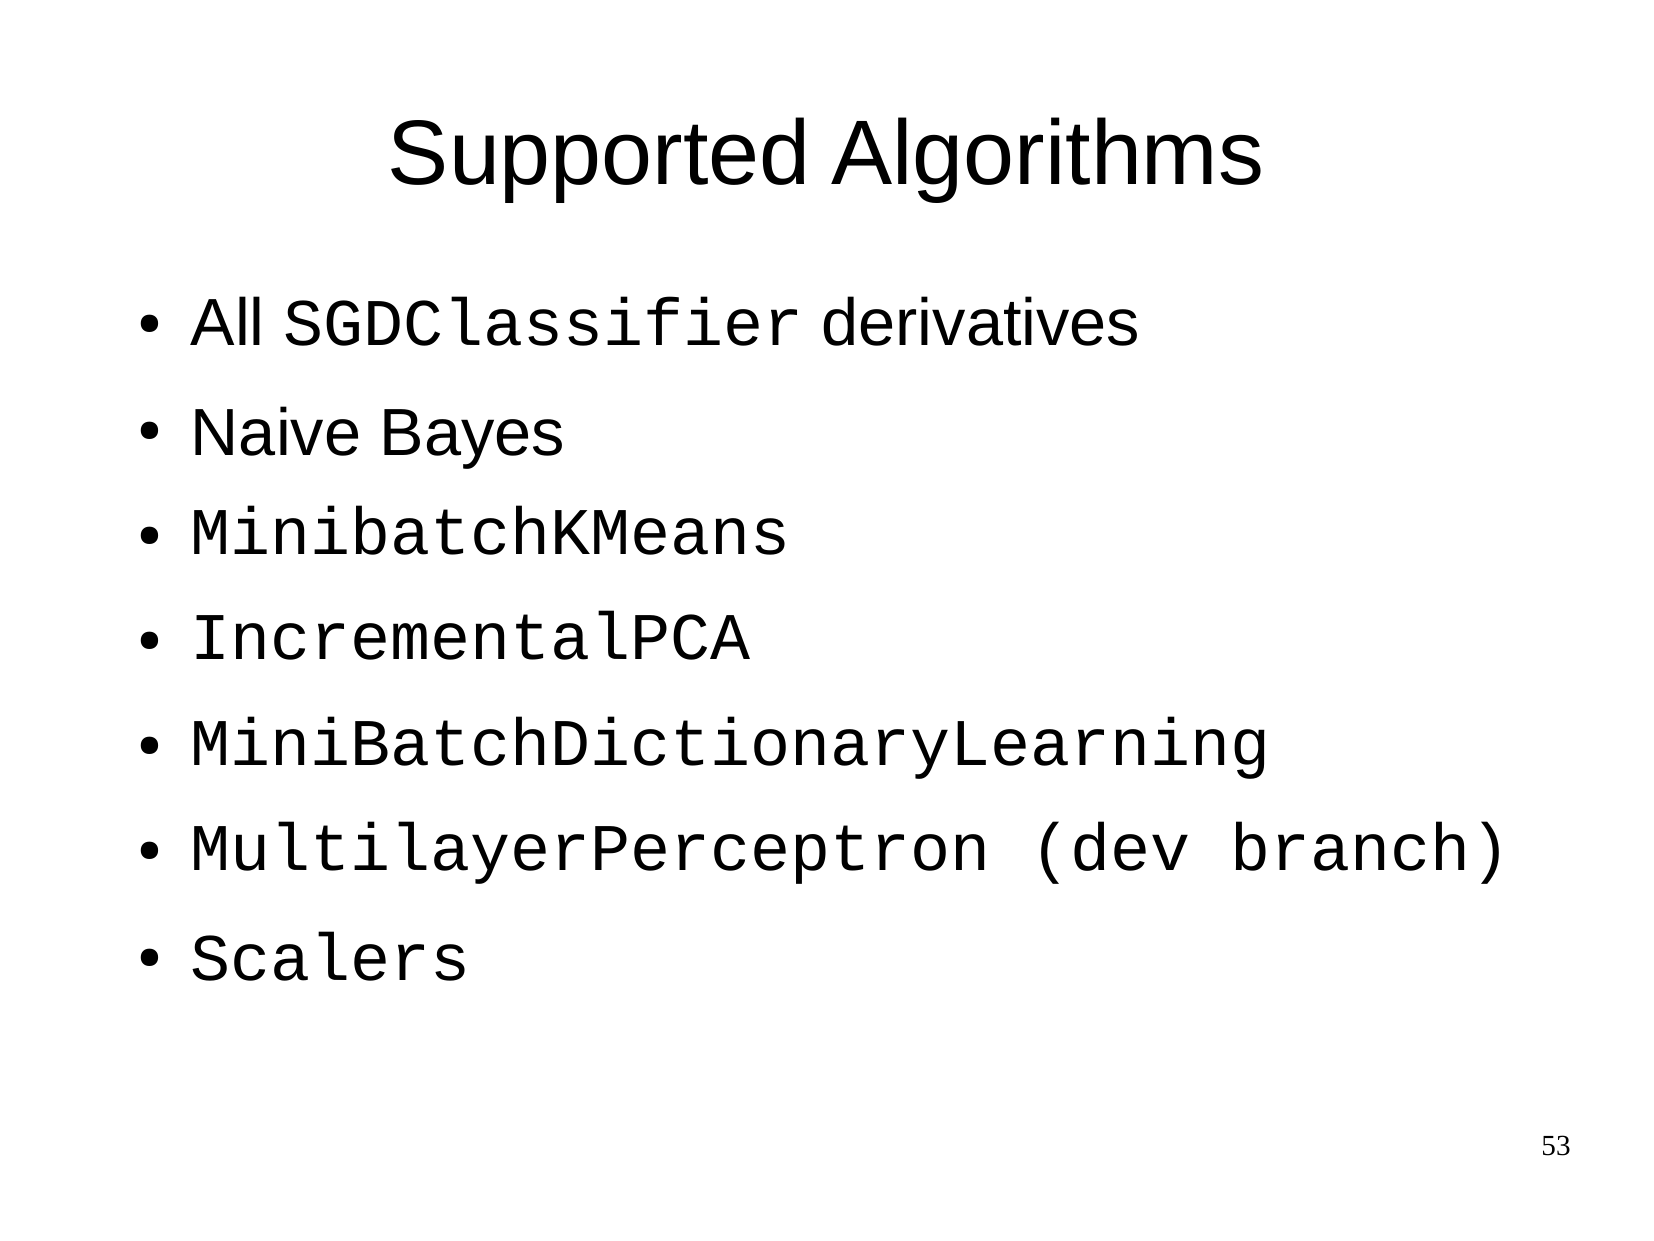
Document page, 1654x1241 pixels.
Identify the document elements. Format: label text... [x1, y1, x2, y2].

list All SGDClassifier derivatives Naive Bayes MinibatchKMeans IncrementalPCA MiniBatchDictionaryLearning MultilayerPerceptron (dev branch) Scalers [120, 285, 1576, 1051]
title Supported Algorithms [82, 49, 1571, 257]
